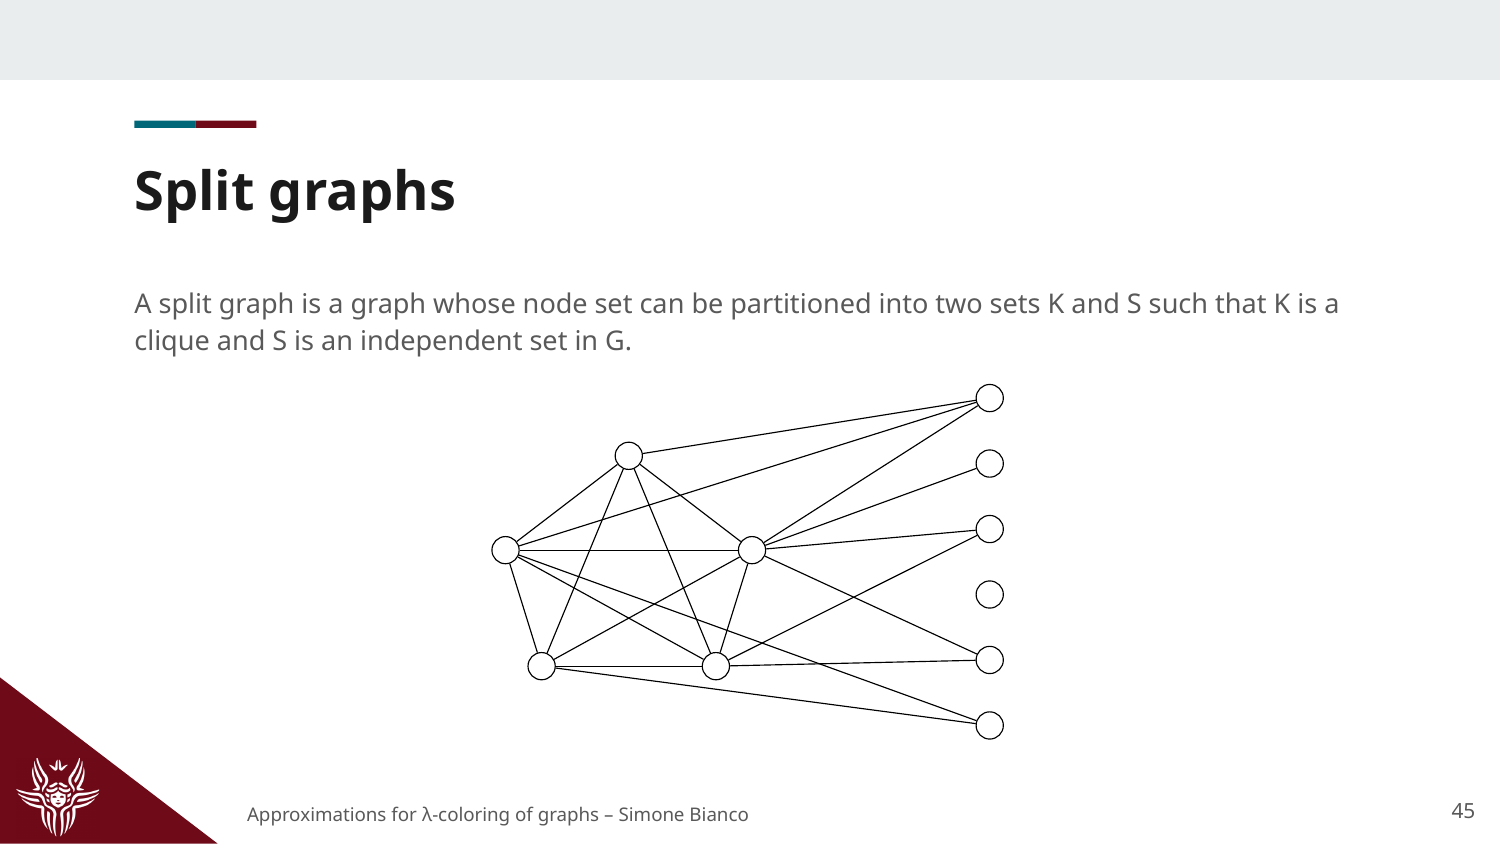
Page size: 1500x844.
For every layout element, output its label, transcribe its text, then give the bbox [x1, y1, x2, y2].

list A split graph is a graph whose node set can be partitioned into two sets K and S such that K is a clique and S is an independent set in G. [119, 266, 1418, 637]
picture [491, 383, 1004, 740]
text_box Approximations for λ-coloring of graphs – Simone Bianco [232, 783, 1193, 839]
slide_number <number> [1400, 779, 1491, 844]
title Split graphs [119, 141, 1381, 230]
picture [16, 758, 100, 839]
